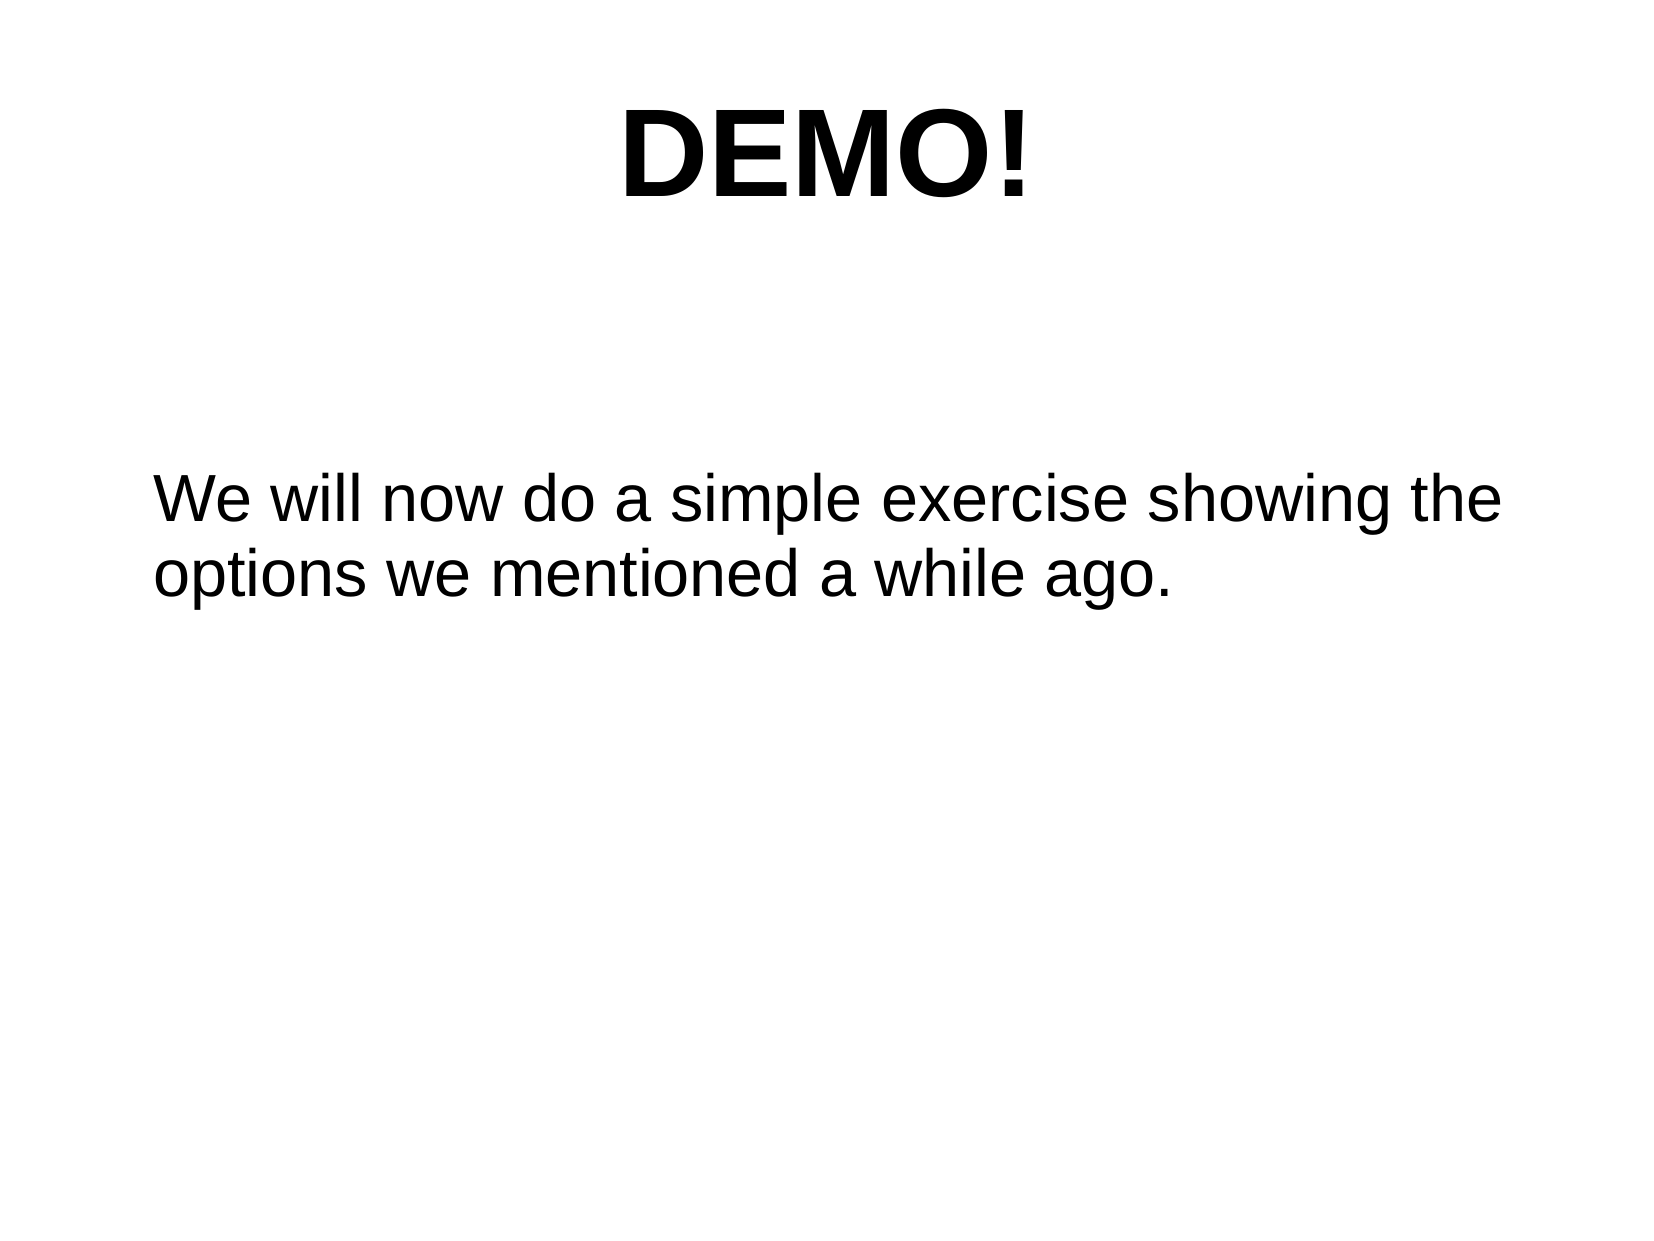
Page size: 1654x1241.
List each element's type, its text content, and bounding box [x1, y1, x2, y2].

list We will now do a simple exercise showing the options we mentioned a while ago. [82, 461, 1571, 1181]
title DEMO! [82, 49, 1571, 257]
